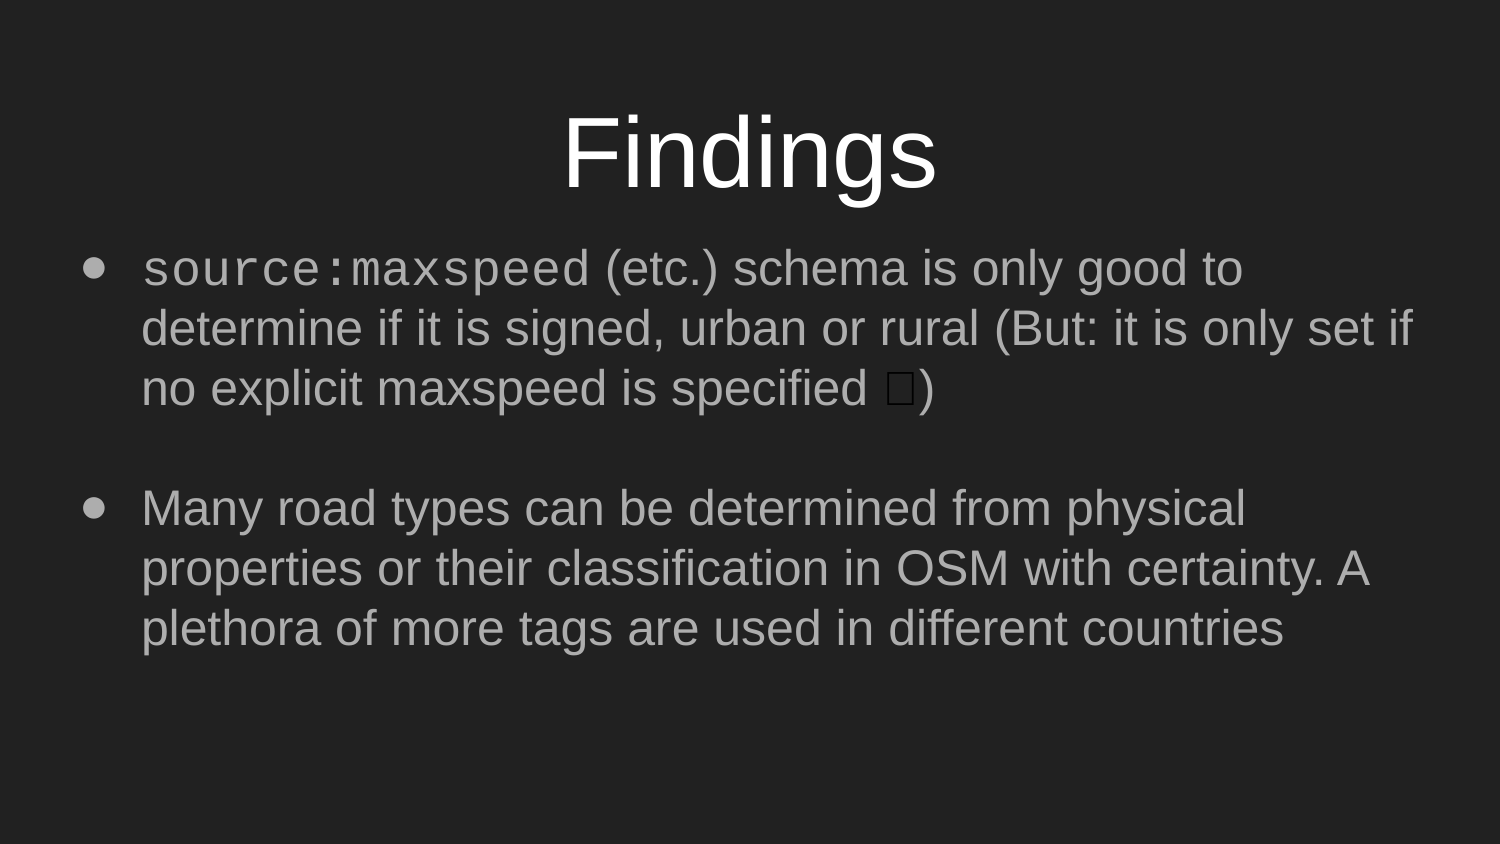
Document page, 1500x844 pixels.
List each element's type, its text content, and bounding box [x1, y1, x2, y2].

title Findings [51, 72, 1449, 220]
list source:maxspeed (etc.) schema is only good to determine if it is signed, urban or rural (But: it is only set if no explicit maxspeed is specified 🙁) Many road types can be determined from physical properties or their classification in OSM with certainty. A plethora of more tags are used in different countries [51, 220, 1449, 821]
